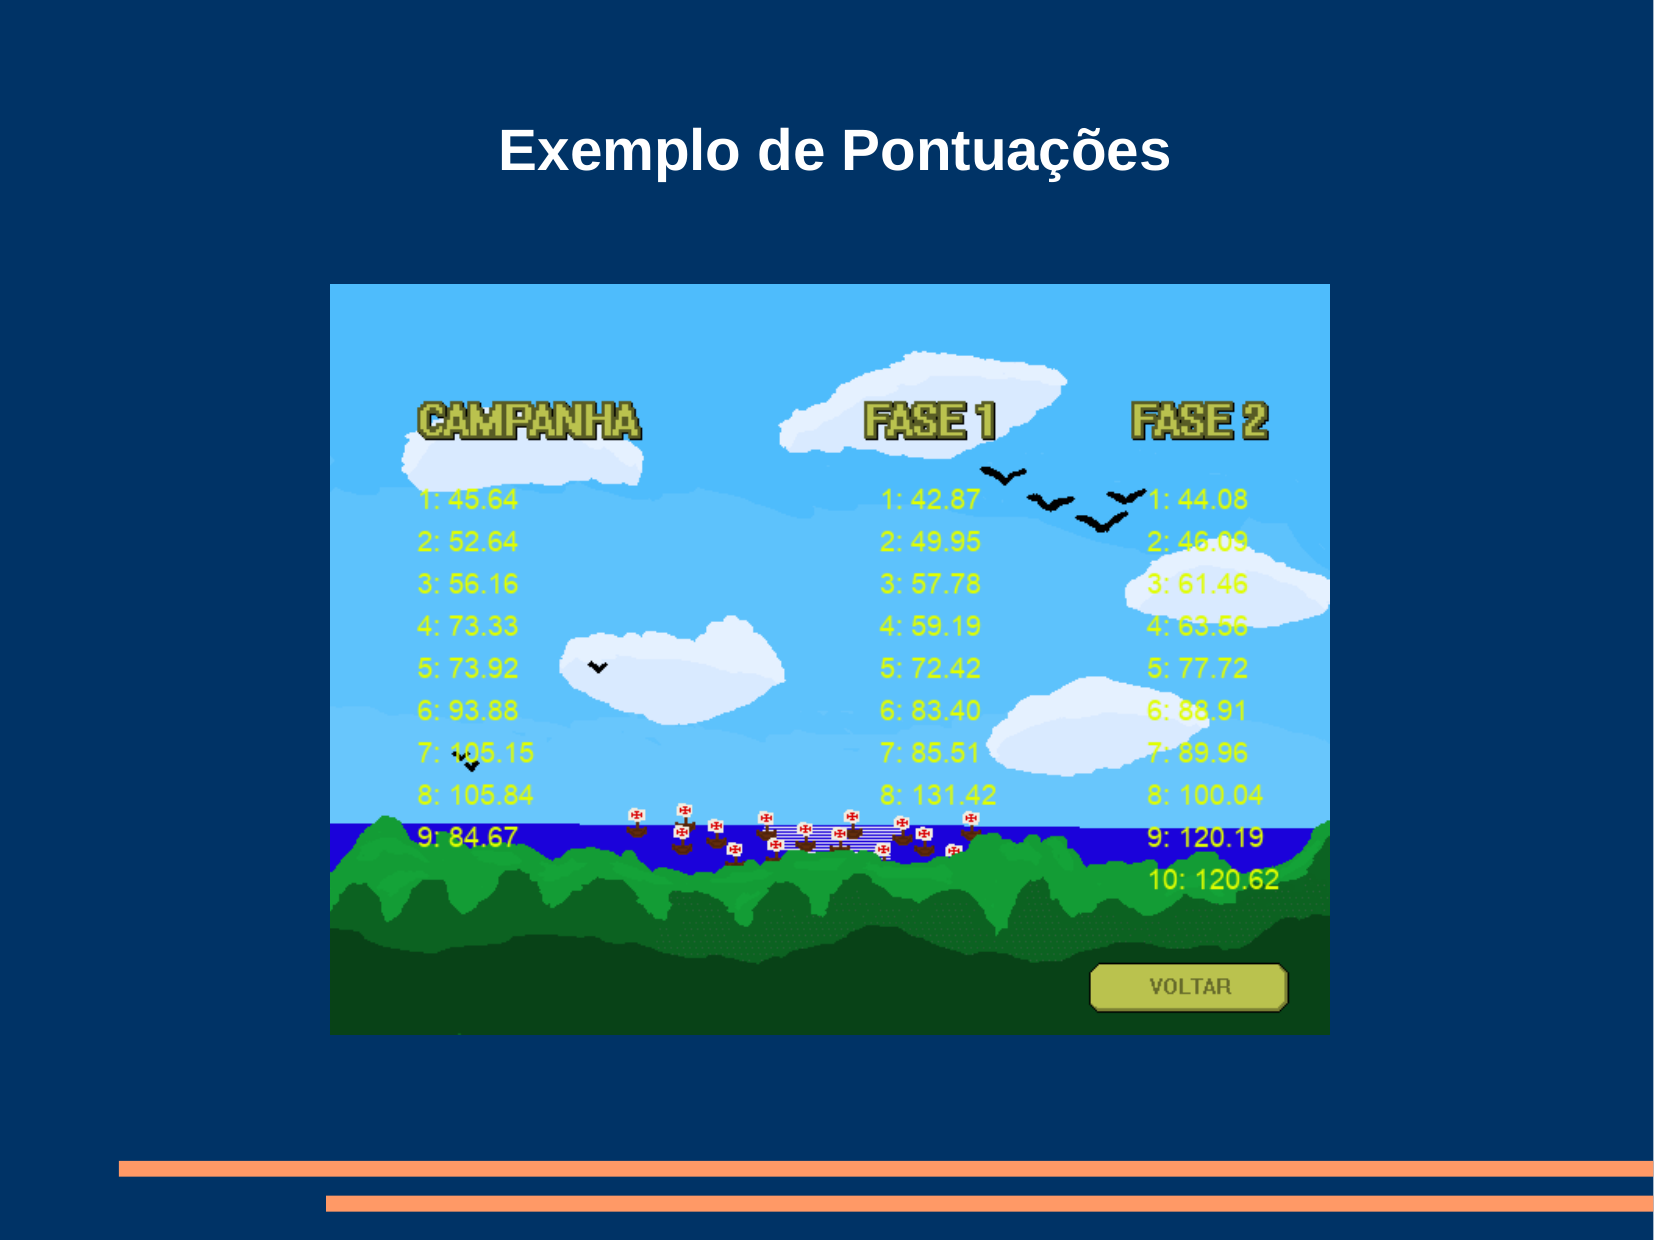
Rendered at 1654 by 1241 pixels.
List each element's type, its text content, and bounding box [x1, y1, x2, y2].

picture [330, 284, 1330, 1035]
title Exemplo de Pontuações [121, 46, 1534, 254]
